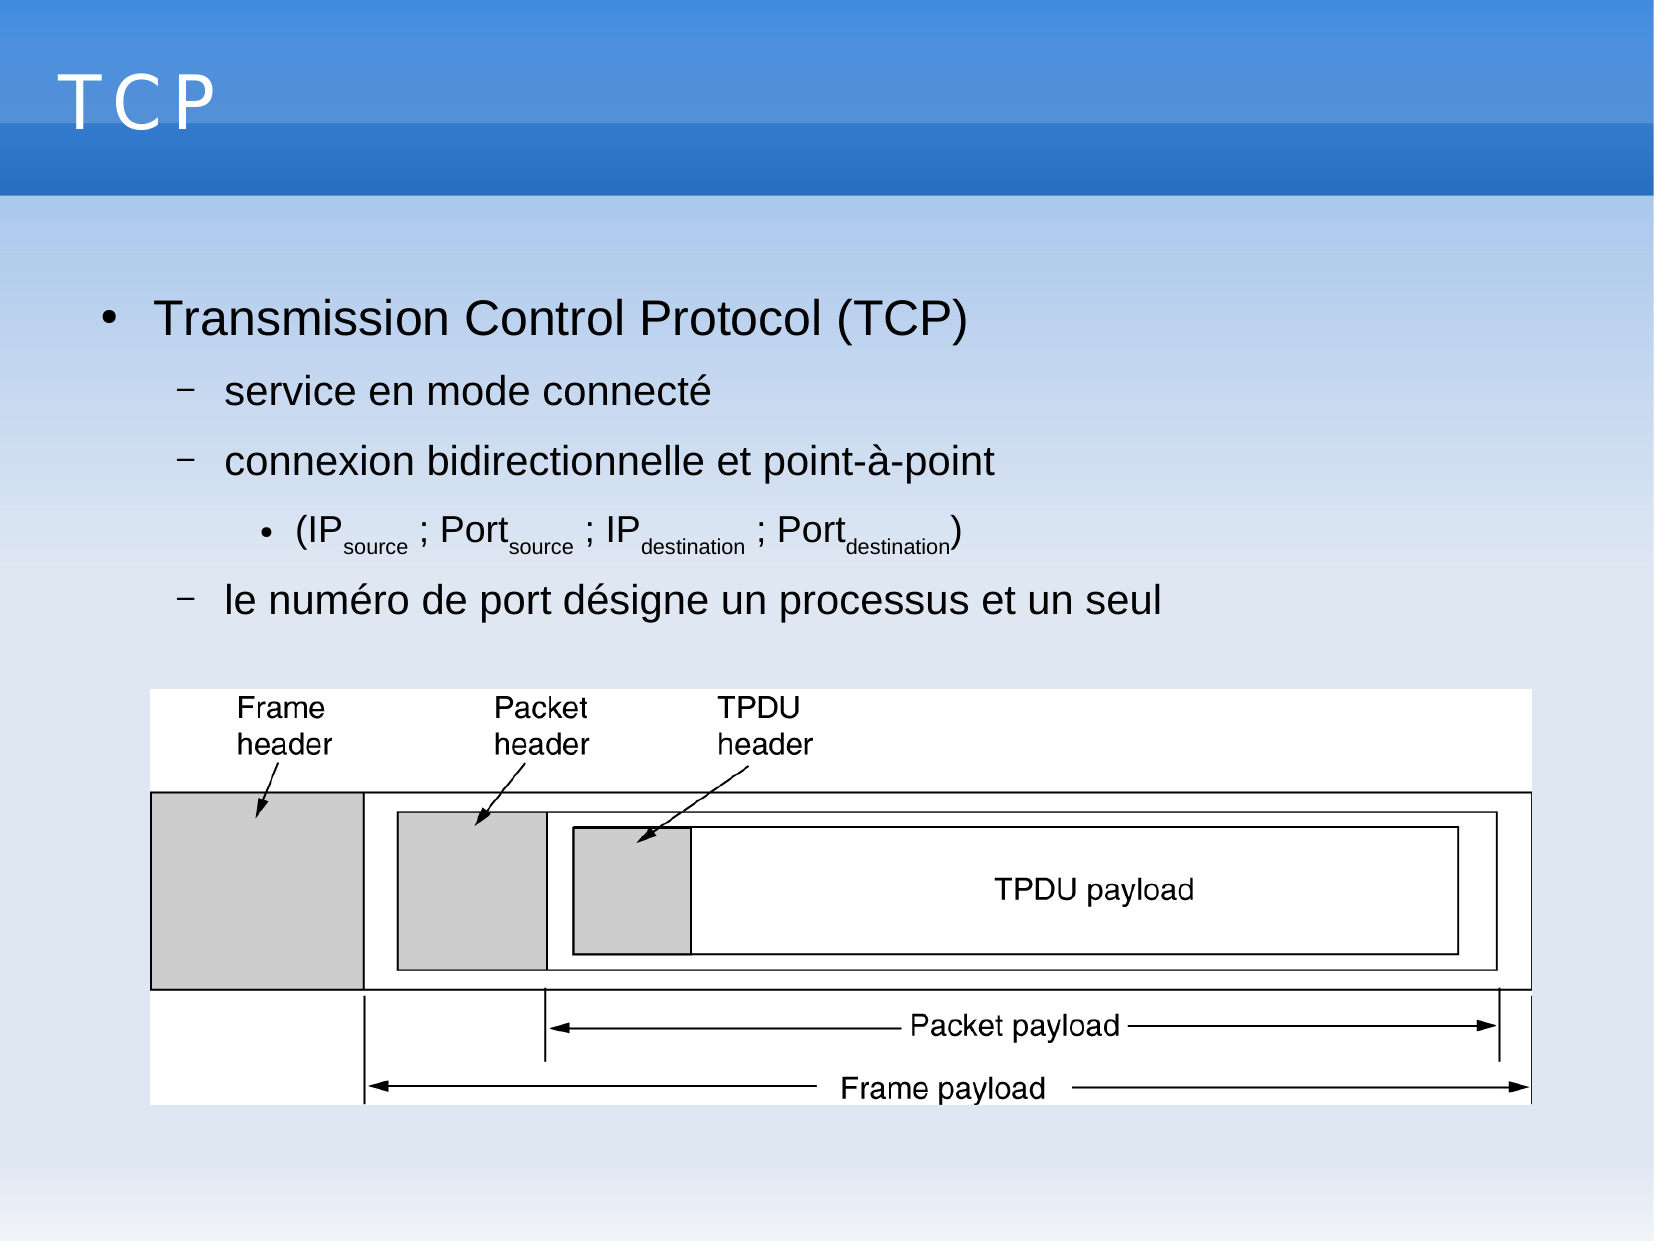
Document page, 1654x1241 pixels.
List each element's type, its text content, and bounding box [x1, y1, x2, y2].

list Transmission Control Protocol (TCP) service en mode connecté connexion bidirectionnelle et point-à-point (IPsource ; Portsource ; IPdestination ; Portdestination) le numéro de port désigne un processus et un seul [82, 290, 1571, 1109]
picture [0, 0, 1654, 1241]
title TCP [59, 29, 1270, 178]
